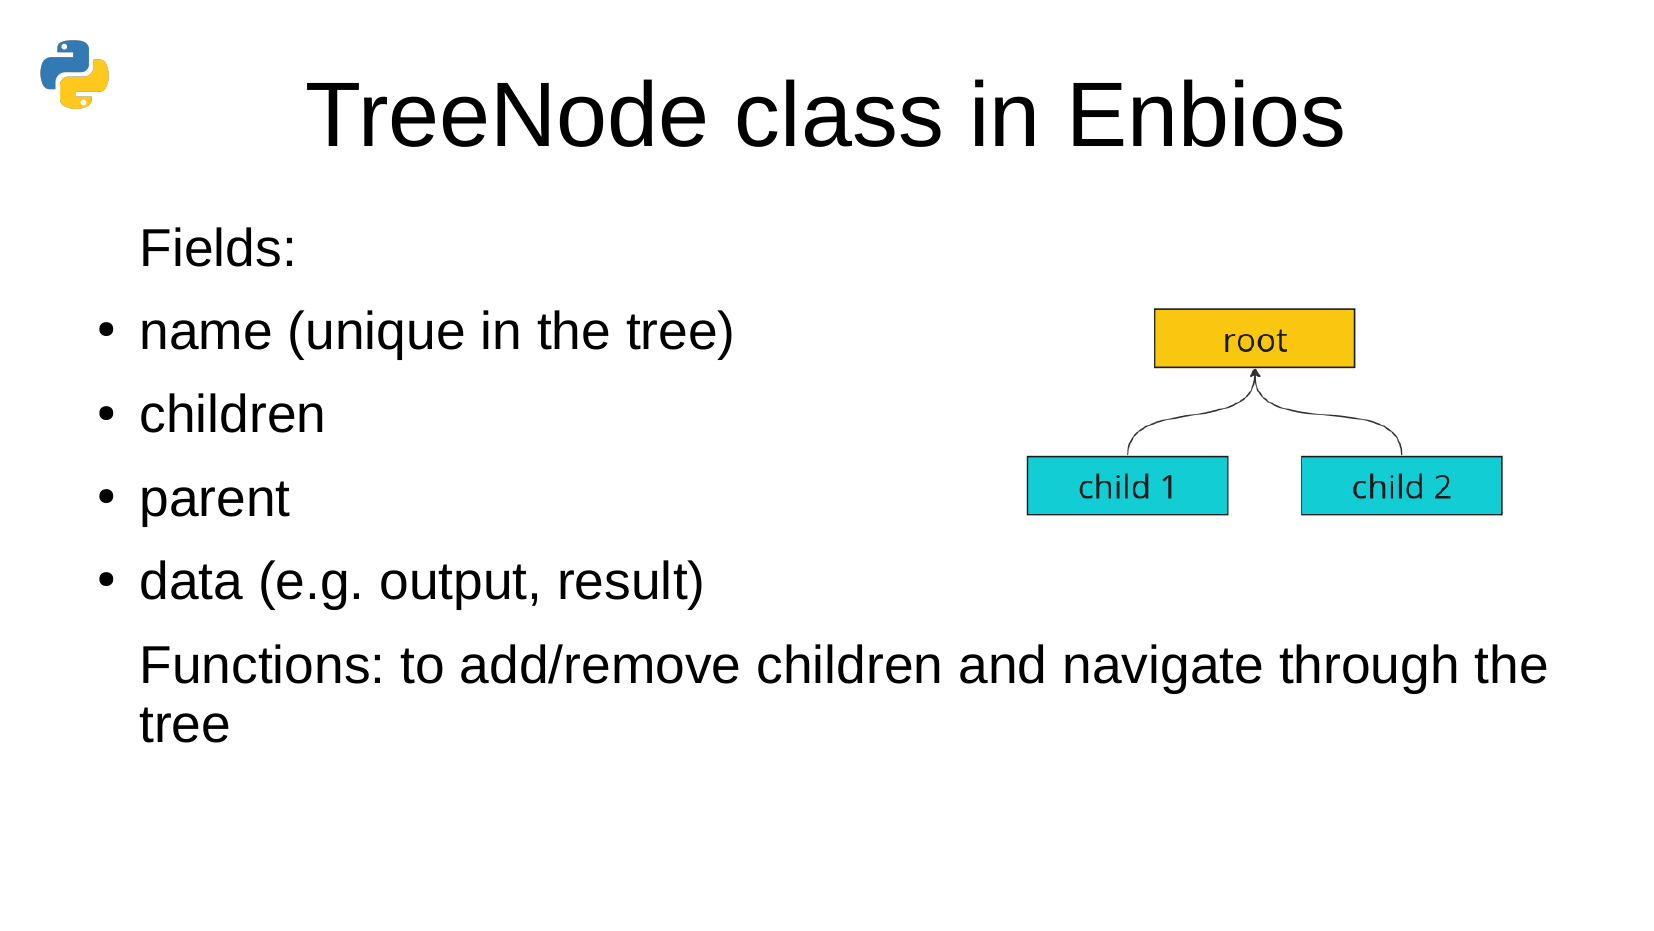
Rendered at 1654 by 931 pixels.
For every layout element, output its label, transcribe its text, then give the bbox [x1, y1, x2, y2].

picture [36, 36, 113, 113]
list Fields: name (unique in the tree) children parent data (e.g. output, result) Functions: to add/remove children and navigate through the tree [82, 217, 1571, 758]
title TreeNode class in Enbios [82, 37, 1571, 193]
picture [965, 262, 1571, 556]
